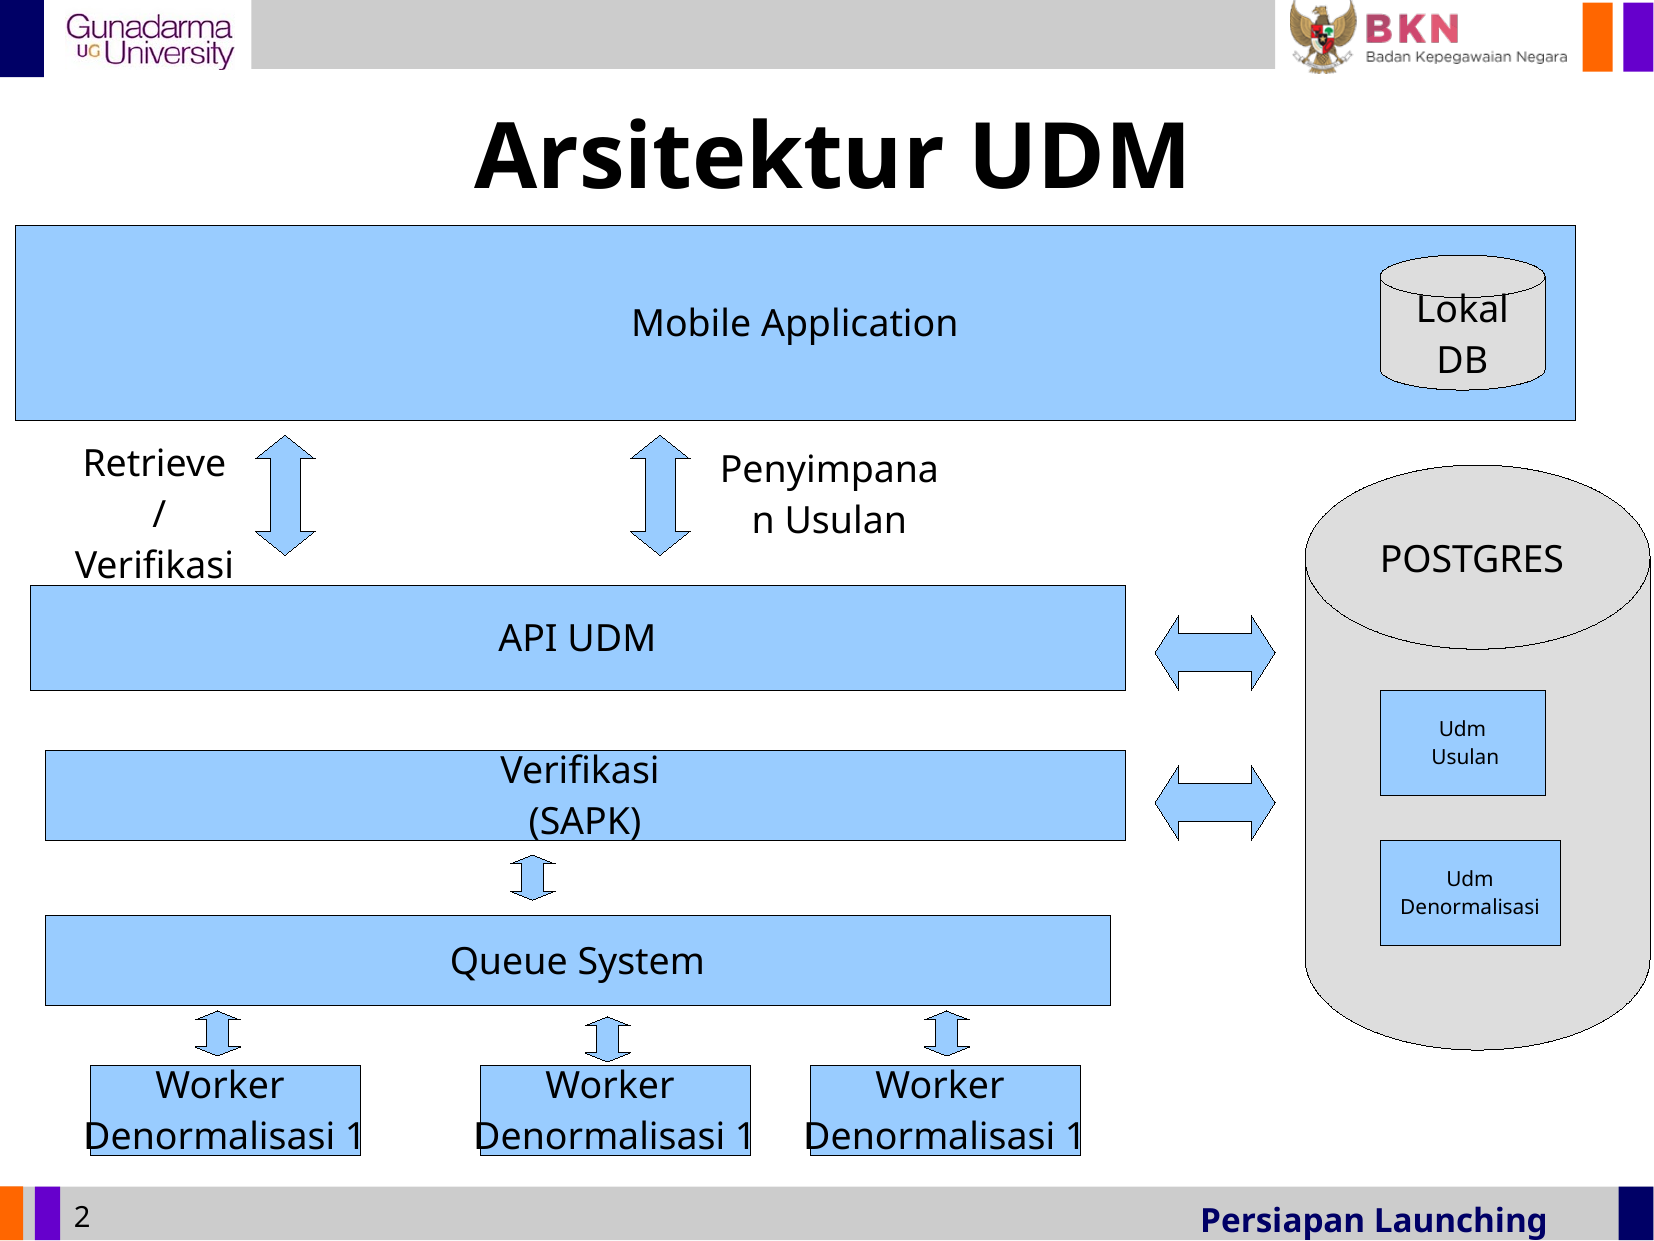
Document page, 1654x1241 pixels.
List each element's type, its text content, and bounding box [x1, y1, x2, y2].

text_box Penyimpanan Usulan [705, 435, 976, 540]
text_box [510, 855, 556, 901]
text_box [1305, 465, 1651, 1051]
text_box [1155, 765, 1276, 841]
text_box Mobile Application [15, 225, 1576, 421]
text_box [1155, 615, 1276, 691]
text_box POSTGRES [1365, 525, 1621, 601]
picture [65, 0, 235, 70]
text_box Verifikasi (SAPK) [45, 750, 1126, 841]
text_box [585, 1016, 631, 1062]
text_box Retrieve / Verifikasi [60, 429, 286, 580]
text_box [924, 1010, 970, 1056]
text_box Worker Denormalisasi 1 [90, 1065, 361, 1156]
text_box [286, 435, 316, 555]
title Arsitektur UDM [77, 90, 1591, 217]
text_box API UDM [30, 585, 1126, 691]
text_box [630, 435, 691, 556]
text_box Udm Usulan [1380, 690, 1546, 796]
text_box Worker Denormalisasi 1 [810, 1065, 1081, 1156]
picture [1290, 0, 1567, 74]
text_box Queue System [45, 915, 1111, 1006]
text_box Udm Denormalisasi [1380, 840, 1561, 946]
text_box Worker Denormalisasi 1 [480, 1065, 751, 1156]
text_box [195, 1010, 241, 1056]
text_box Lokal DB [1380, 255, 1546, 391]
